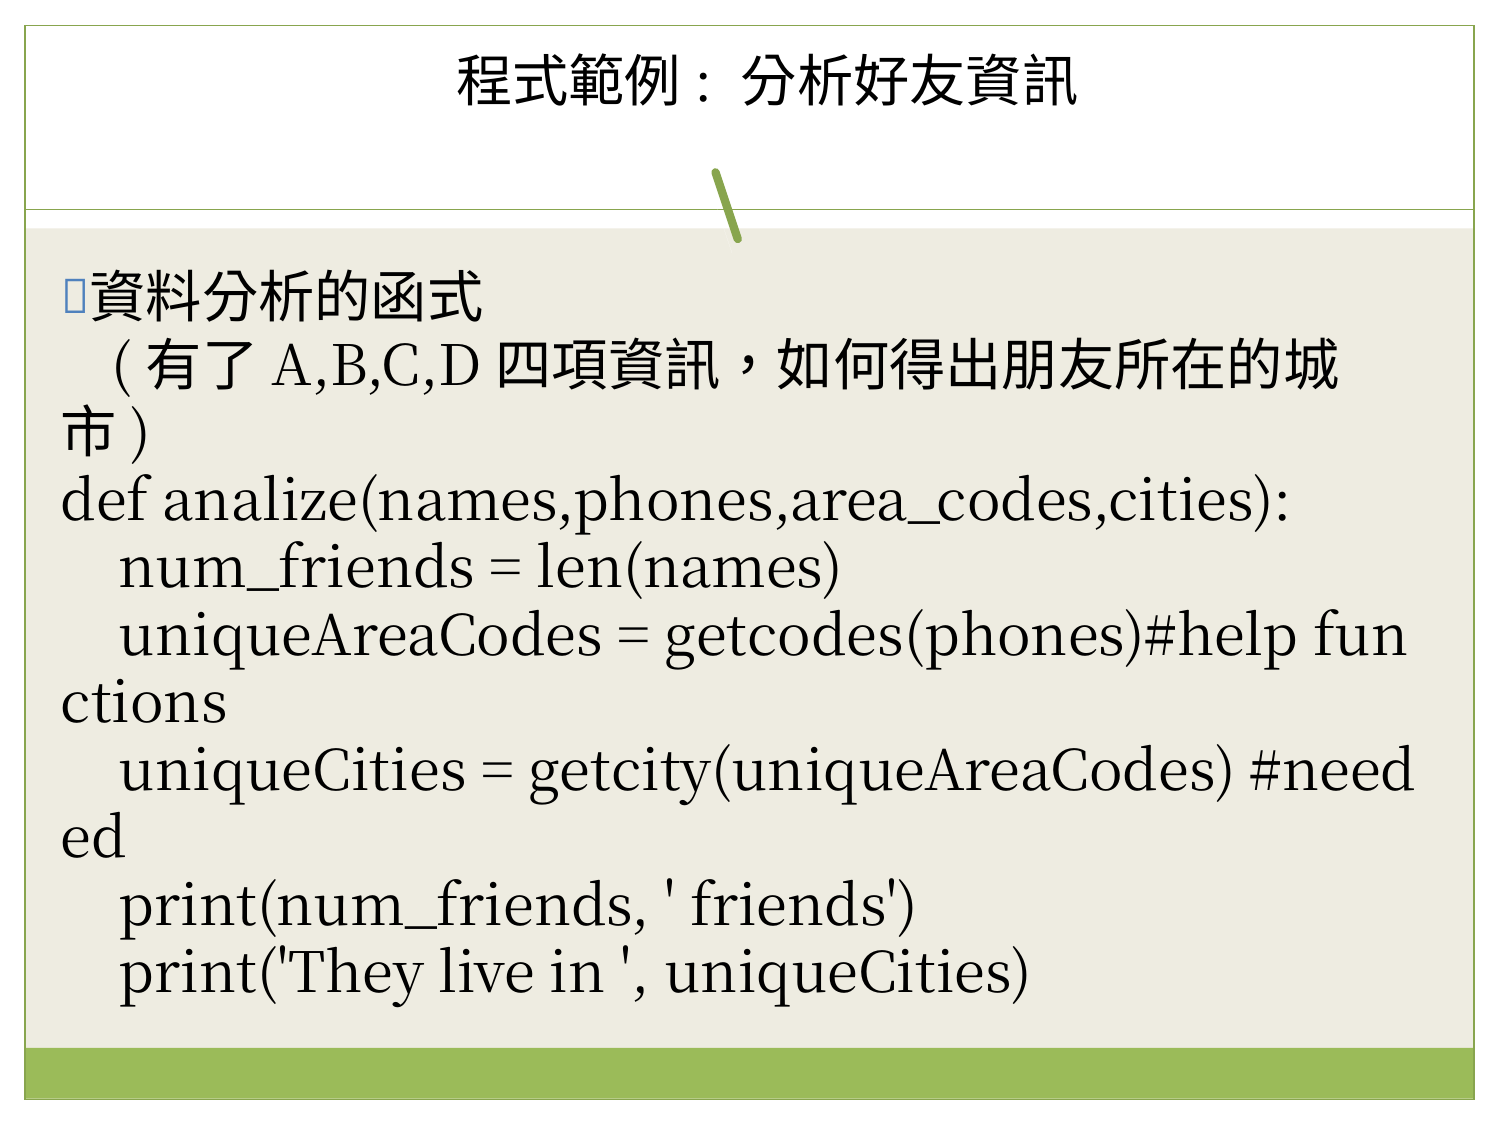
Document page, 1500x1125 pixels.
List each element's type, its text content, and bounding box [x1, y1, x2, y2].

list 資料分析的函式 (有了A,B,C,D四項資訊，如何得出朋友所在的城市) def analize(names,phones,area_codes,cities): num_friends = len(names) uniqueAreaCodes = getcodes(phones)#help functions uniqueCities = getcity(uniqueAreaCodes) #needed print(num_friends, ' friends') print('They live in ', uniqueCities) [46, 254, 1441, 1004]
title 程式範例: 分析好友資訊 [49, 37, 1450, 162]
